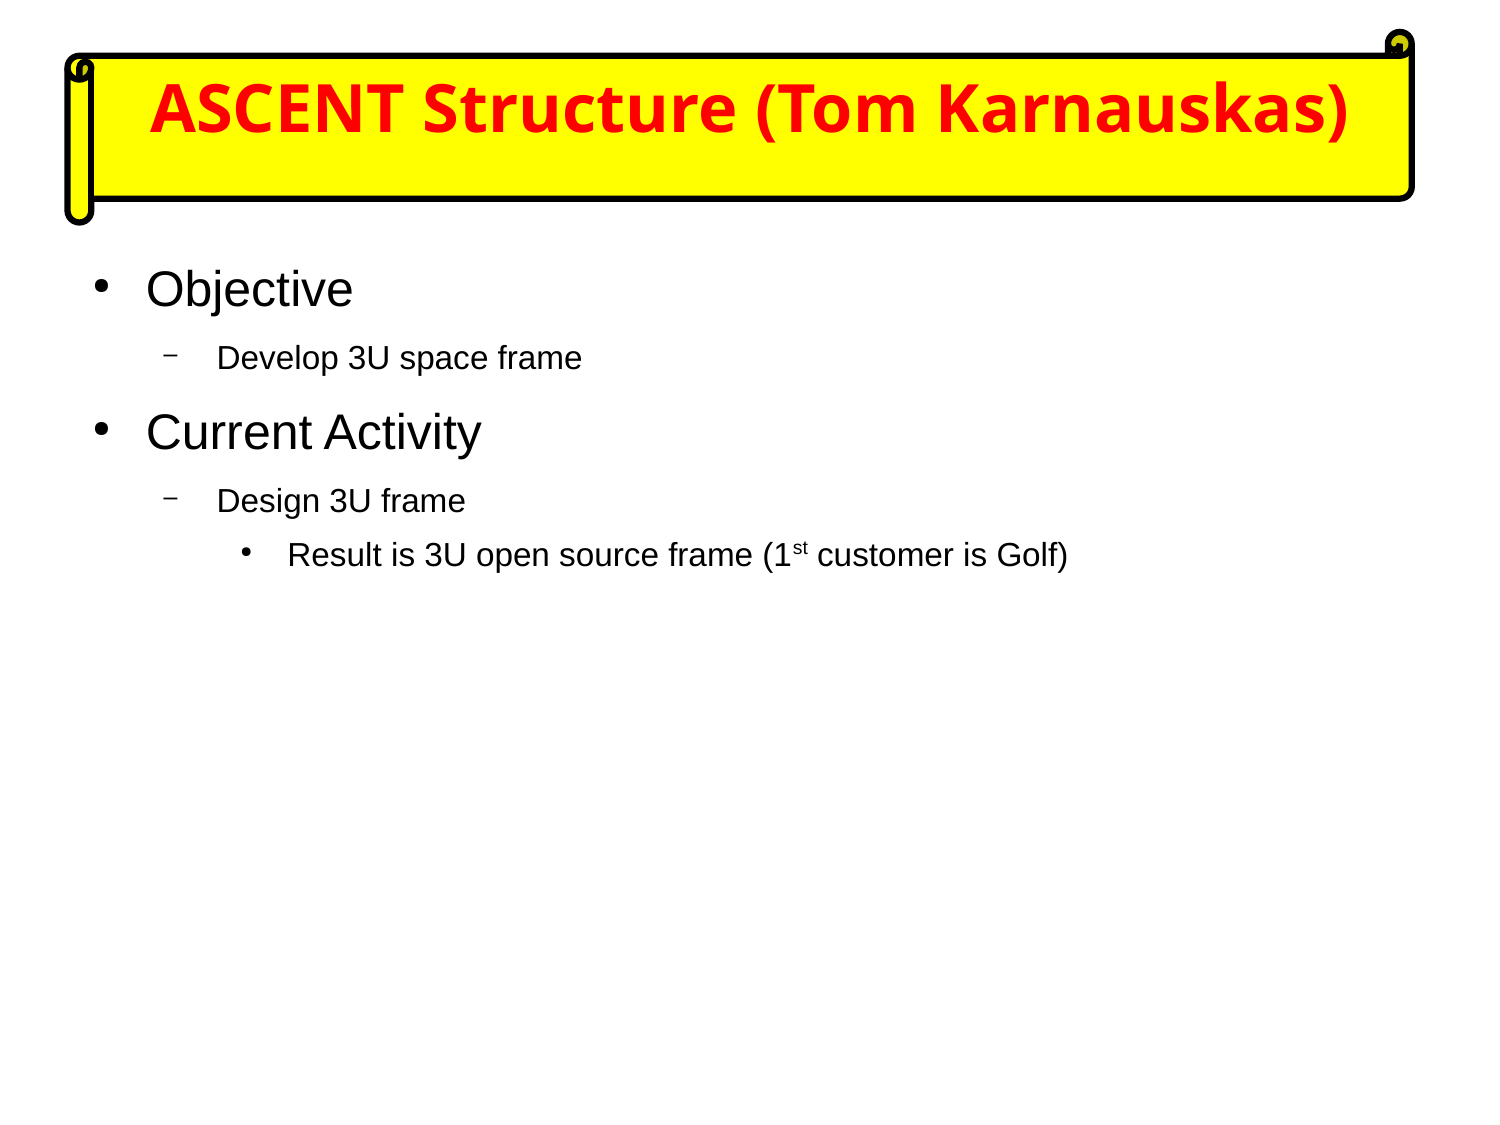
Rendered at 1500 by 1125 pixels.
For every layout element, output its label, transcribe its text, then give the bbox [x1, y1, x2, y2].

text_box [67, 154, 1412, 223]
list Objective Develop 3U space frame Current Activity Design 3U frame Result is 3U open source frame (1st customer is Golf) [75, 263, 1425, 916]
text_box ASCENT Structure (Tom Karnauskas) [0, 58, 1500, 154]
text_box [72, 31, 1412, 58]
